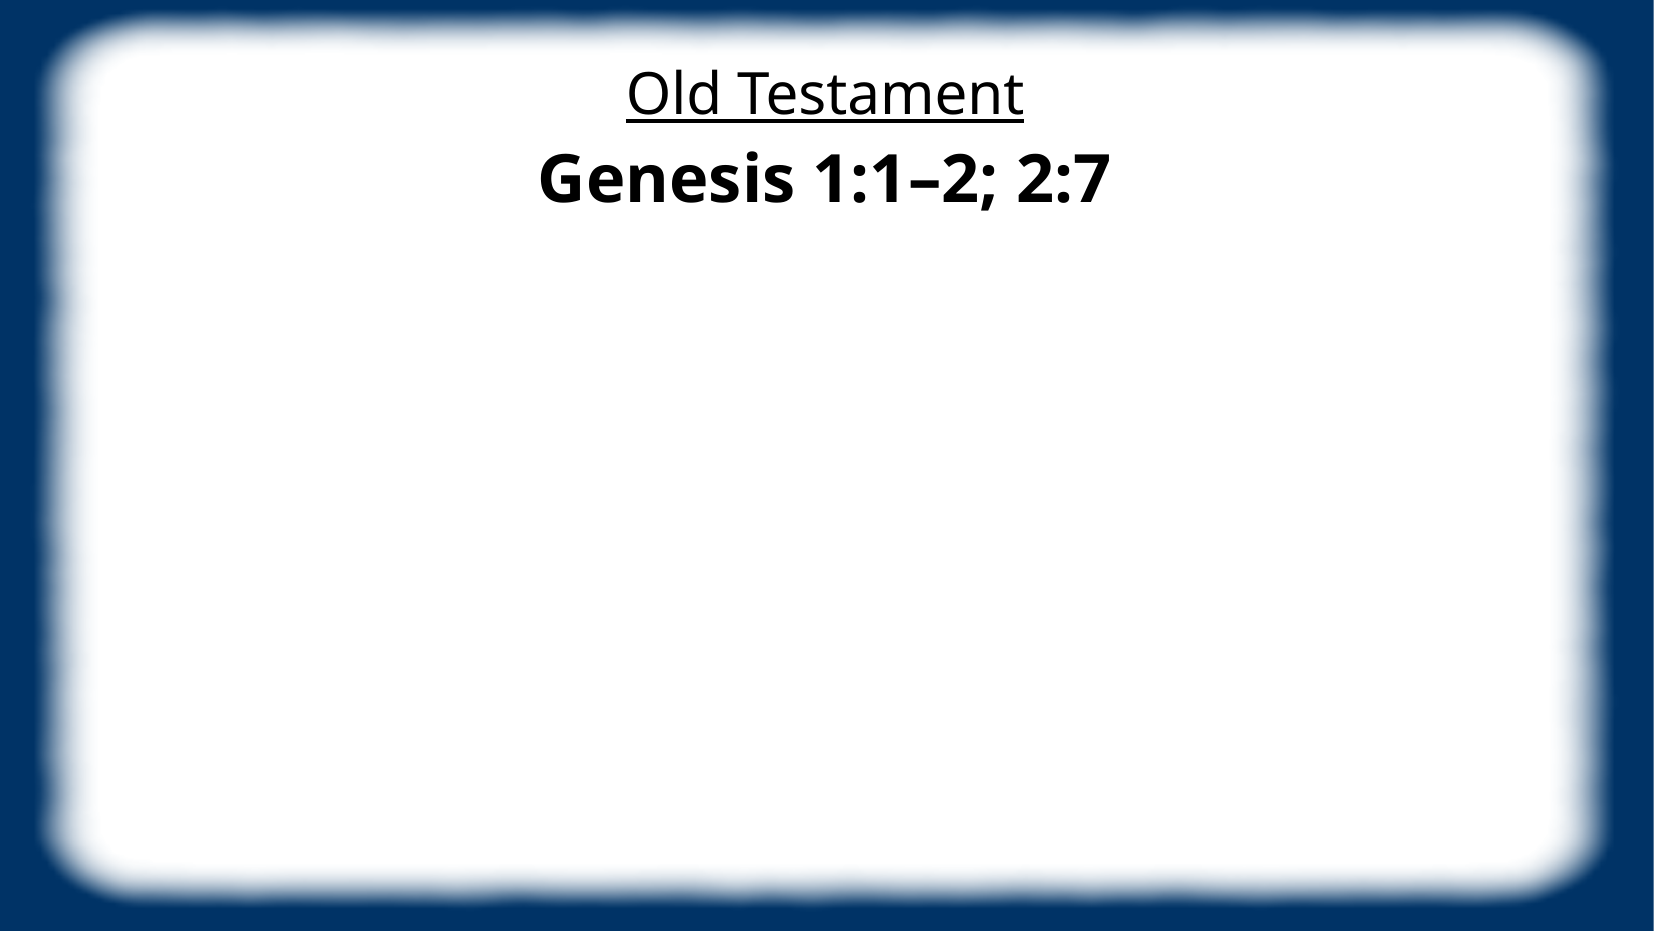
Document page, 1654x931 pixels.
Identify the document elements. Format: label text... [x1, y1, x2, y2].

text_box Old Testament Genesis 1:1–2; 2:7 [90, 45, 1561, 226]
picture [0, 0, 1654, 931]
